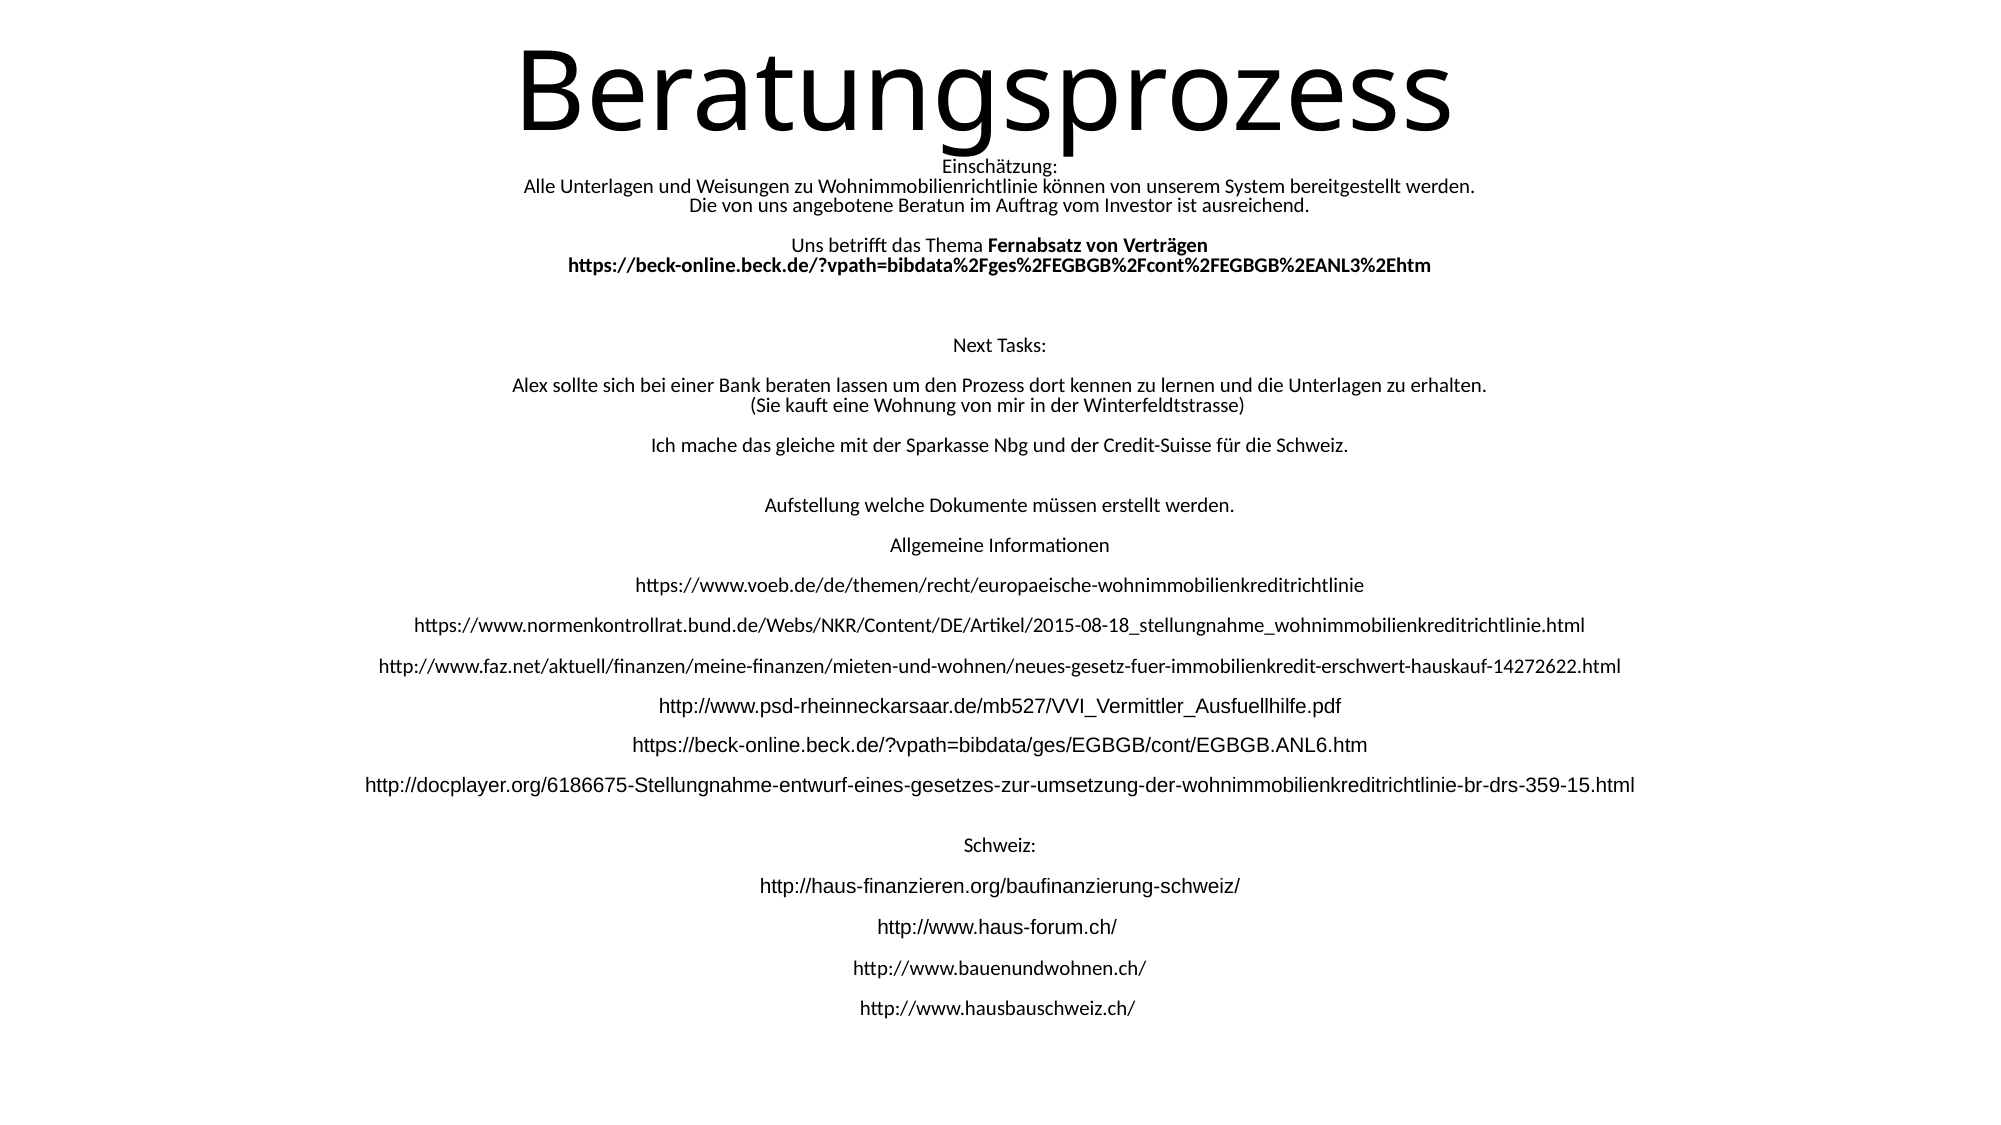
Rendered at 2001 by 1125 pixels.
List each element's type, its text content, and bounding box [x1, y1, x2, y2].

title Beratungsprozess [234, 26, 1735, 162]
subtitle Einschätzung: Alle Unterlagen und Weisungen zu Wohnimmobilienrichtlinie können von unserem System bereitgestellt werden. Die von uns angebotene Beratun im Auftrag vom Investor ist ausreichend. Uns betrifft das Thema Fernabsatz von Verträgen https://beck-online.beck.de/?vpath=bibdata%2Fges%2FEGBGB%2Fcont%2FEGBGB%2EANL3%2Ehtm Next Tasks: Alex sollte sich bei einer Bank beraten lassen um den Prozess dort kennen zu lernen und die Unterlagen zu erhalten. (Sie kauft eine Wohnung von mir in der Winterfeldtstrasse) Ich mache das gleiche mit der Sparkasse Nbg und der Credit-Suisse für die Schweiz. Aufstellung welche Dokumente müssen erstellt werden. Allgemeine Informationen https://www.voeb.de/de/themen/recht/europaeische-wohnimmobilienkreditrichtlinie https://www.normenkontrollrat.bund.de/Webs/NKR/Content/DE/Artikel/2015-08-18_stellungnahme_wohnimmobilienkreditrichtlinie.html http://www.faz.net/aktuell/finanzen/meine-finanzen/mieten-und-wohnen/neues-gesetz-fuer-immobilienkredit-erschwert-hauskauf-14272622.html http://www.psd-rheinneckarsaar.de/mb527/VVI_Vermittler_Ausfuellhilfe.pdf https://beck-online.beck.de/?vpath=bibdata/ges/EGBGB/cont/EGBGB.ANL6.htm http://docplayer.org/6186675-Stellungnahme-entwurf-eines-gesetzes-zur-umsetzung-der-wohnimmobilienkreditrichtlinie-br-drs-359-15.html Schweiz: http://haus-finanzieren.org/baufinanzierung-schweiz/ http://www.haus-forum.ch/ http://www.bauenundwohnen.ch/ http://www.hausbauschweiz.ch/ [249, 149, 1750, 1056]
